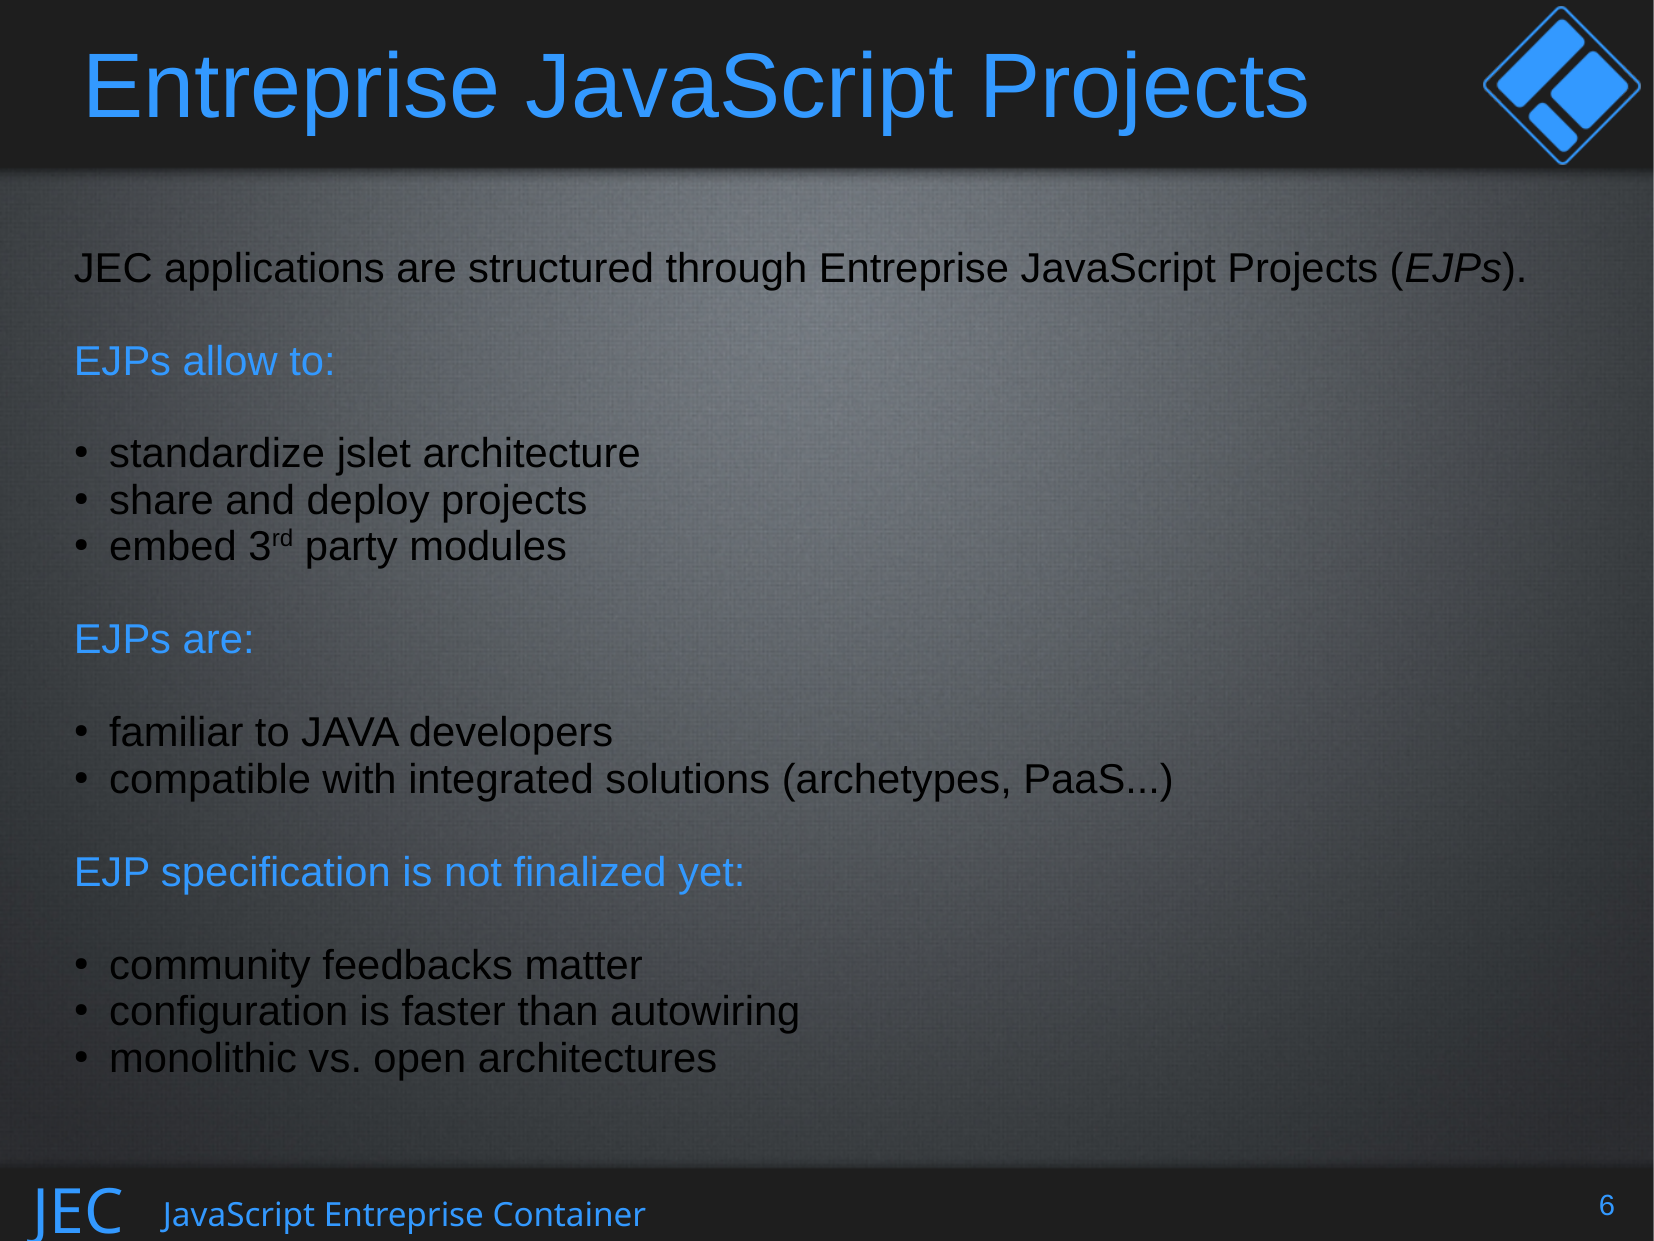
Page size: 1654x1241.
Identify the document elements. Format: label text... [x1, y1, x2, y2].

title Entreprise JavaScript Projects [82, 23, 1441, 147]
text_box JEC applications are structured through Entreprise JavaScript Projects (EJPs). EJPs allow to: standardize jslet architecture share and deploy projects embed 3rd party modules EJPs are: familiar to JAVA developers compatible with integrated solutions (archetypes, PaaS...) EJP specification is not finalized yet: community feedbacks matter configuration is faster than autowiring monolithic vs. open architectures [59, 236, 1595, 1096]
picture [0, 0, 1654, 1241]
text_box JEC [17, 1159, 149, 1241]
text_box JavaScript Entreprise Container [148, 1183, 651, 1241]
text_box 6 [744, 1181, 1630, 1229]
